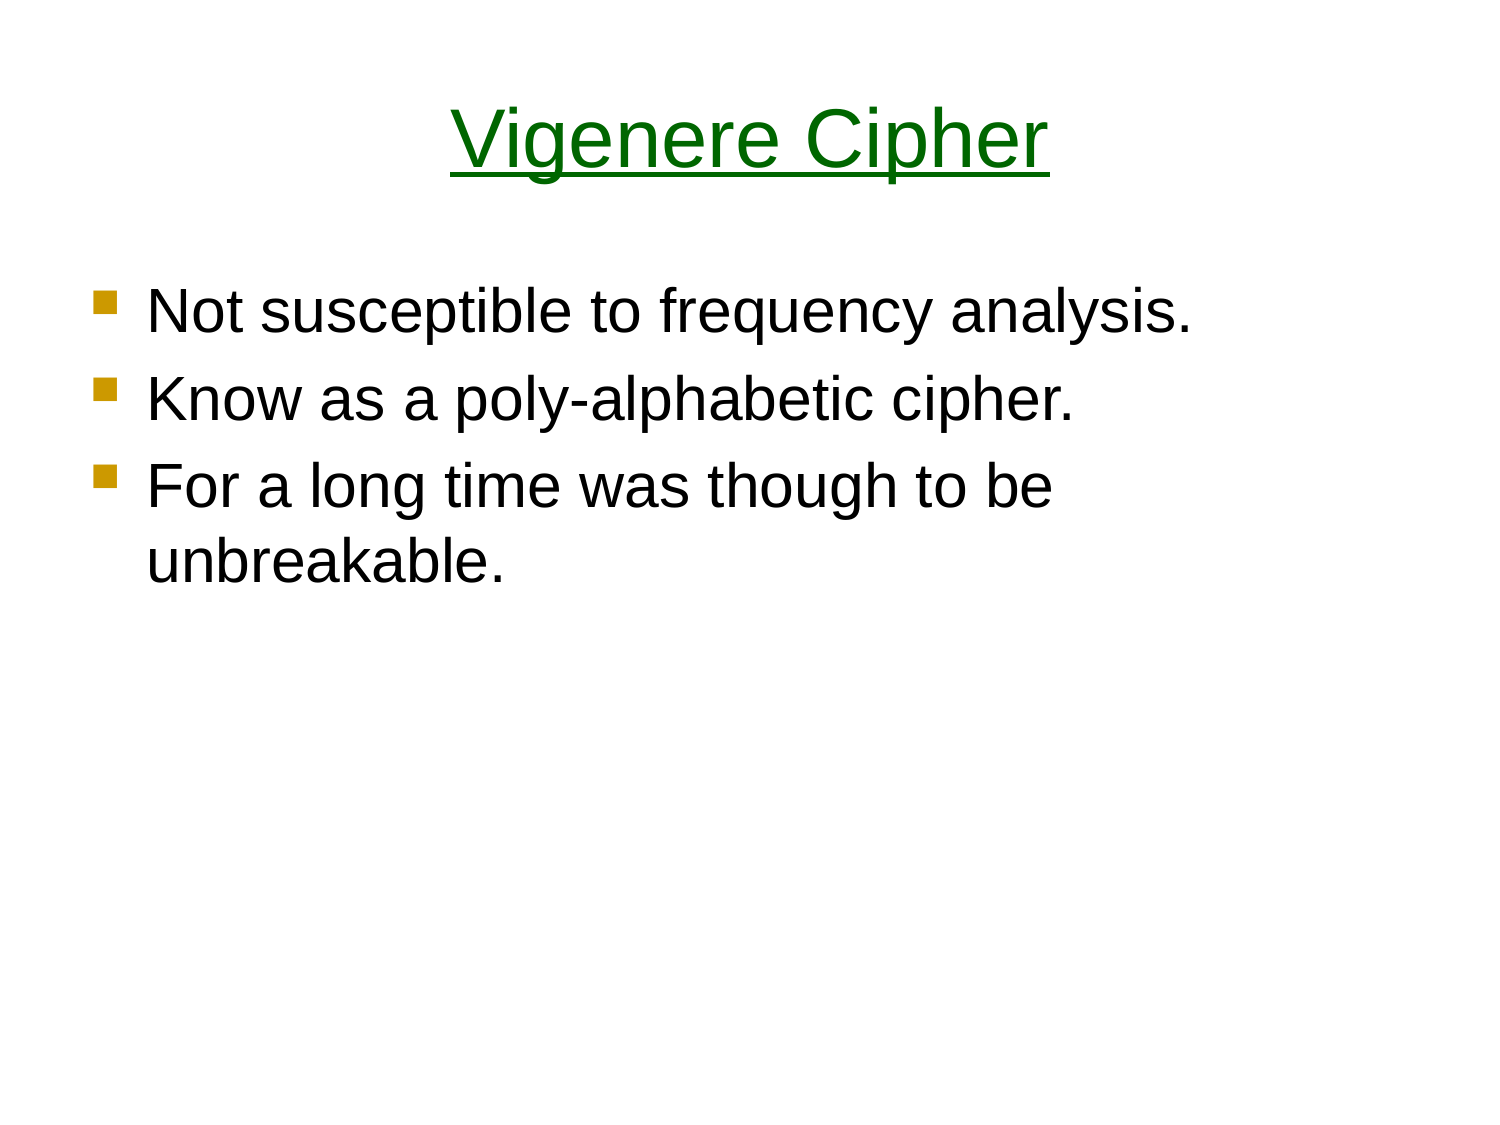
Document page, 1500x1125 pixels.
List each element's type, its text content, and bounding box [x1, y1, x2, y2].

list Not susceptible to frequency analysis. Know as a poly-alphabetic cipher. For a long time was though to be unbreakable. [75, 262, 1425, 1006]
title Vigenere Cipher [75, 88, 1425, 190]
